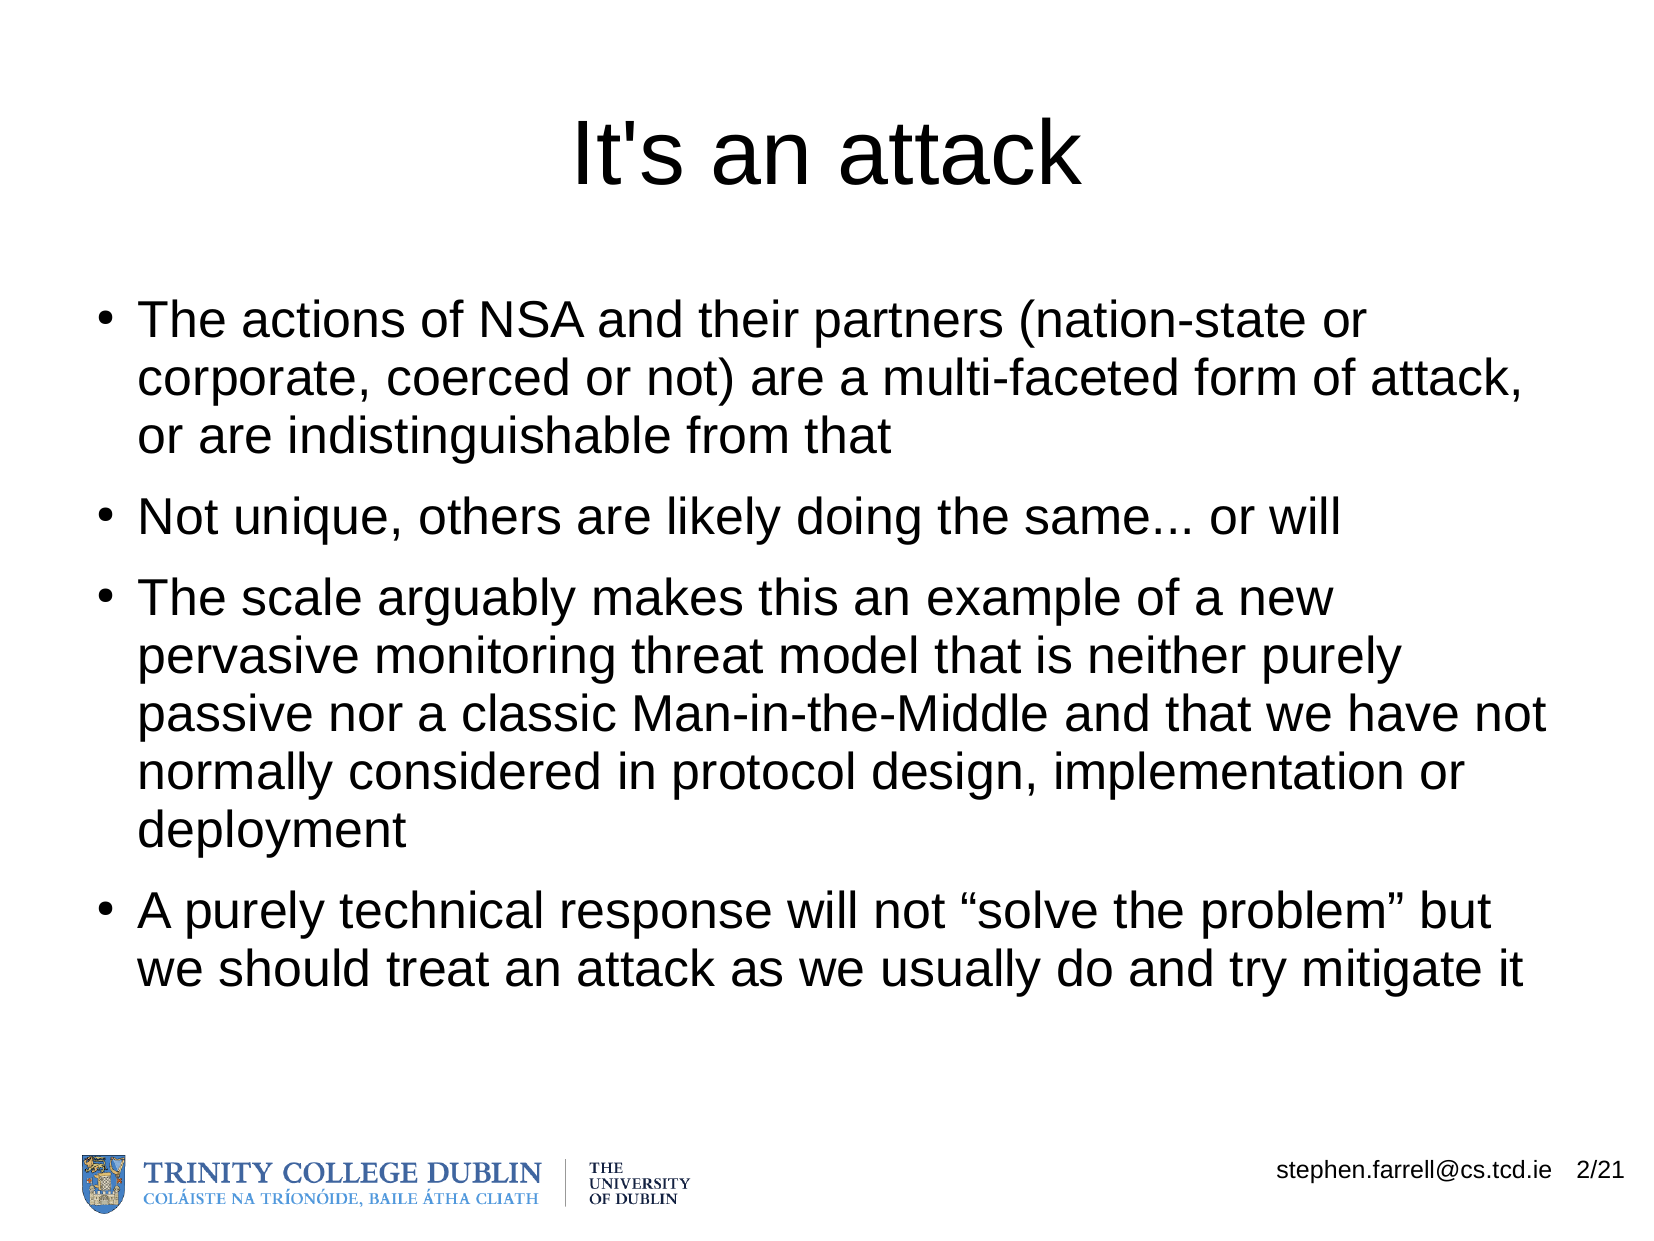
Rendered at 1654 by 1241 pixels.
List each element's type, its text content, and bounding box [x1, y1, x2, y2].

list The actions of NSA and their partners (nation-state or corporate, coerced or not) are a multi-faceted form of attack, or are indistinguishable from that Not unique, others are likely doing the same... or will The scale arguably makes this an example of a new pervasive monitoring threat model that is neither purely passive nor a classic Man-in-the-Middle and that we have not normally considered in protocol design, implementation or deployment A purely technical response will not “solve the problem” but we should treat an attack as we usually do and try mitigate it [82, 290, 1571, 1010]
picture [82, 1155, 694, 1214]
title It's an attack [82, 49, 1571, 257]
